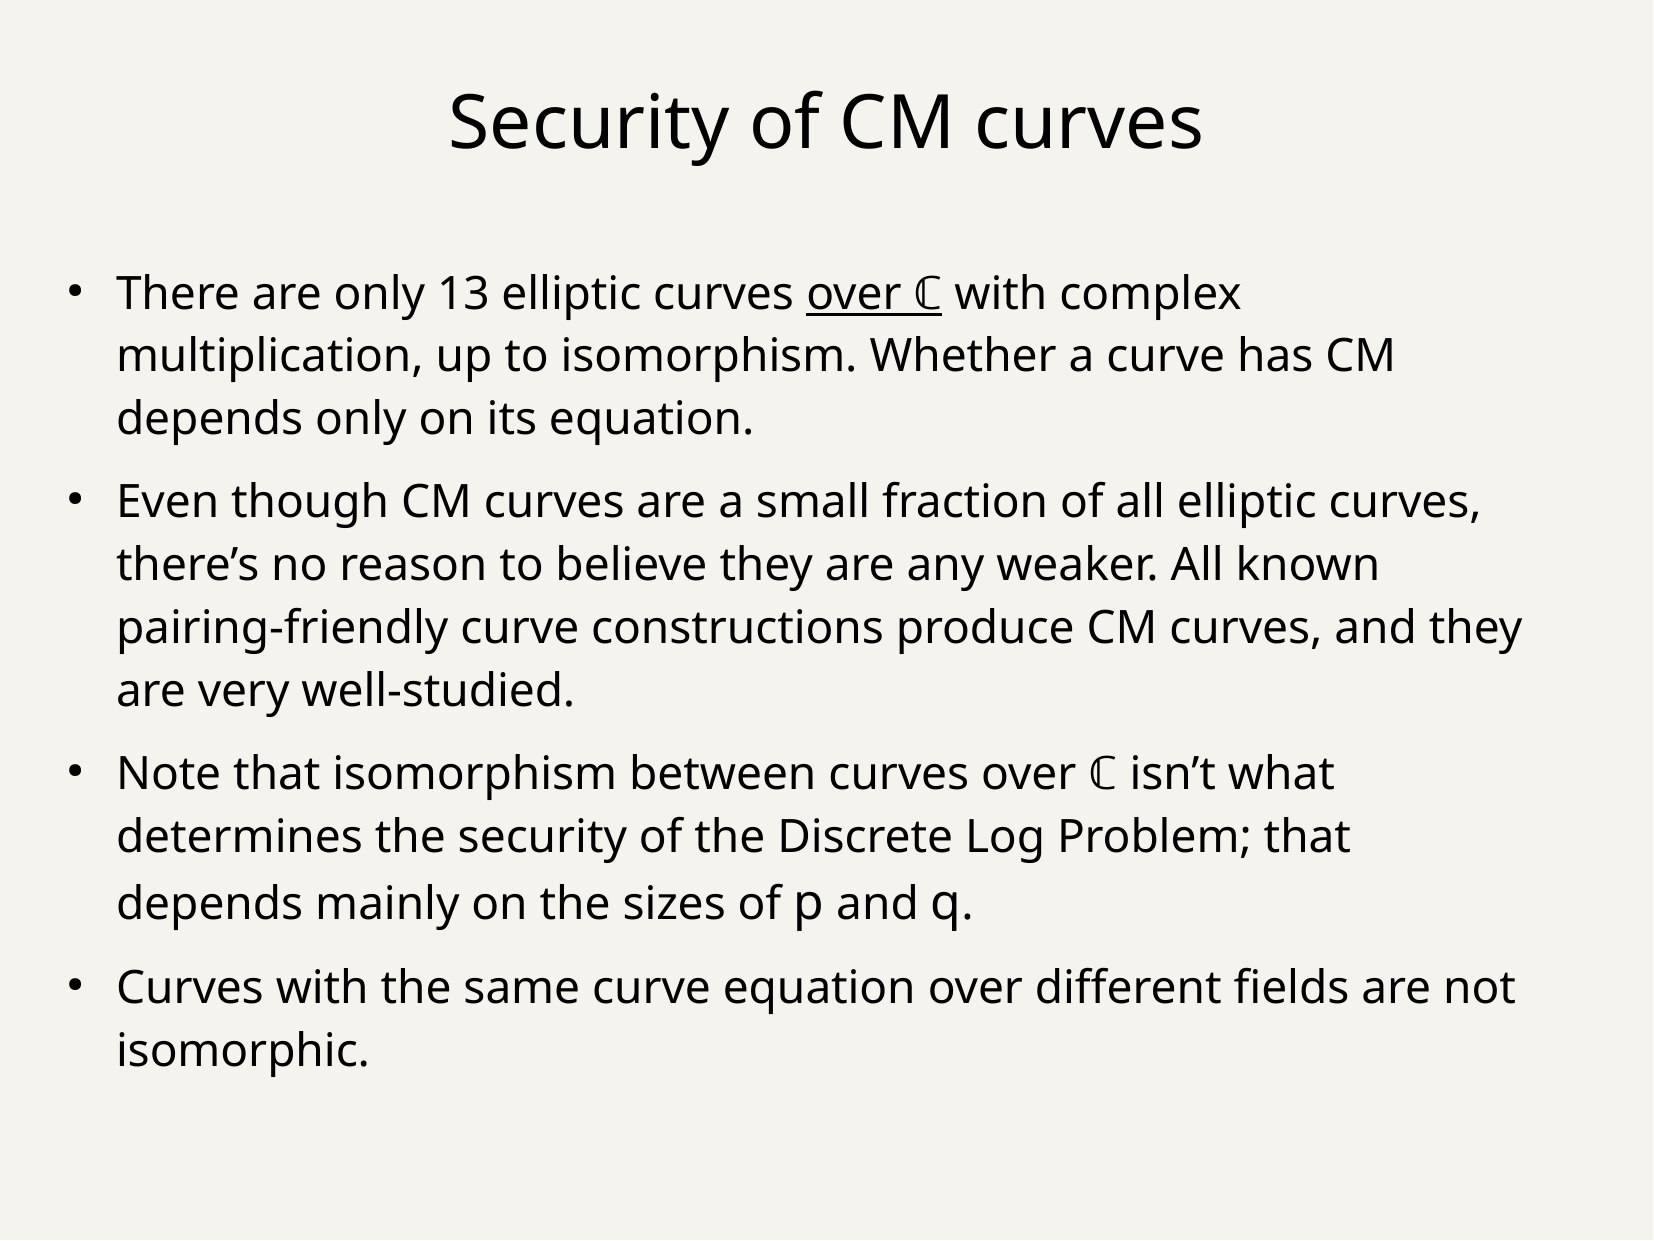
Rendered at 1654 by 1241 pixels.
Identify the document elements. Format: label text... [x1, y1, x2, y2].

title Security of CM curves [82, 49, 1571, 189]
list There are only 13 elliptic curves over ℂ with complex multiplication, up to isomorphism. Whether a curve has CM depends only on its equation. Even though CM curves are a small fraction of all elliptic curves, there’s no reason to believe they are any weaker. All known pairing-friendly curve constructions produce CM curves, and they are very well-studied. Note that isomorphism between curves over ℂ isn’t what determines the security of the Discrete Log Problem; that depends mainly on the sizes of p and q. Curves with the same curve equation over different fields are not isomorphic. [50, 259, 1536, 1080]
